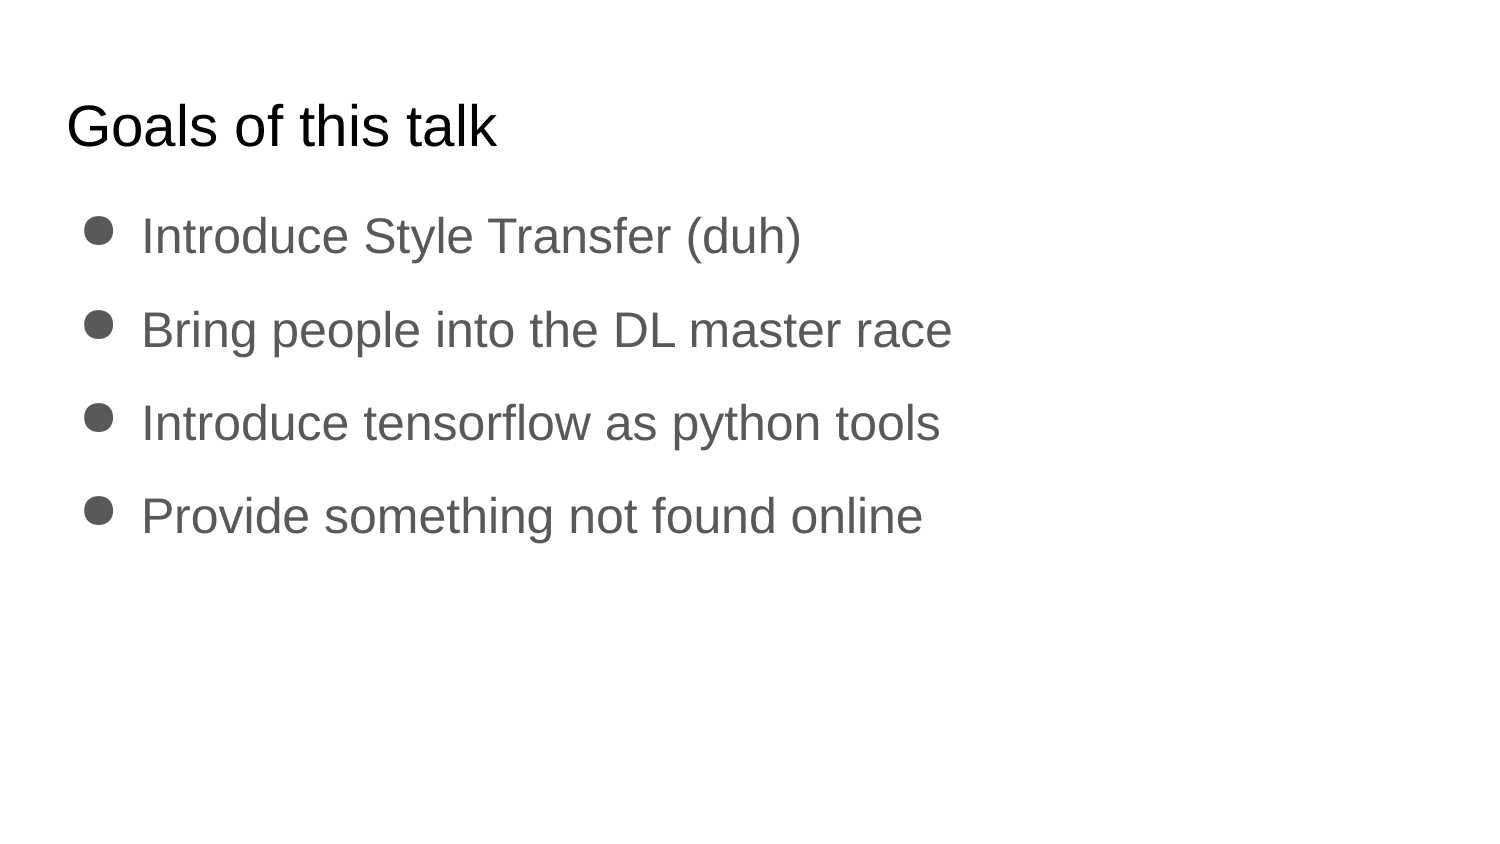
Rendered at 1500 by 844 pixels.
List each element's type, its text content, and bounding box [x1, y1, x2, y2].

list Introduce Style Transfer (duh) Bring people into the DL master race Introduce tensorflow as python tools Provide something not found online [51, 189, 1449, 750]
title Goals of this talk [51, 72, 1449, 167]
